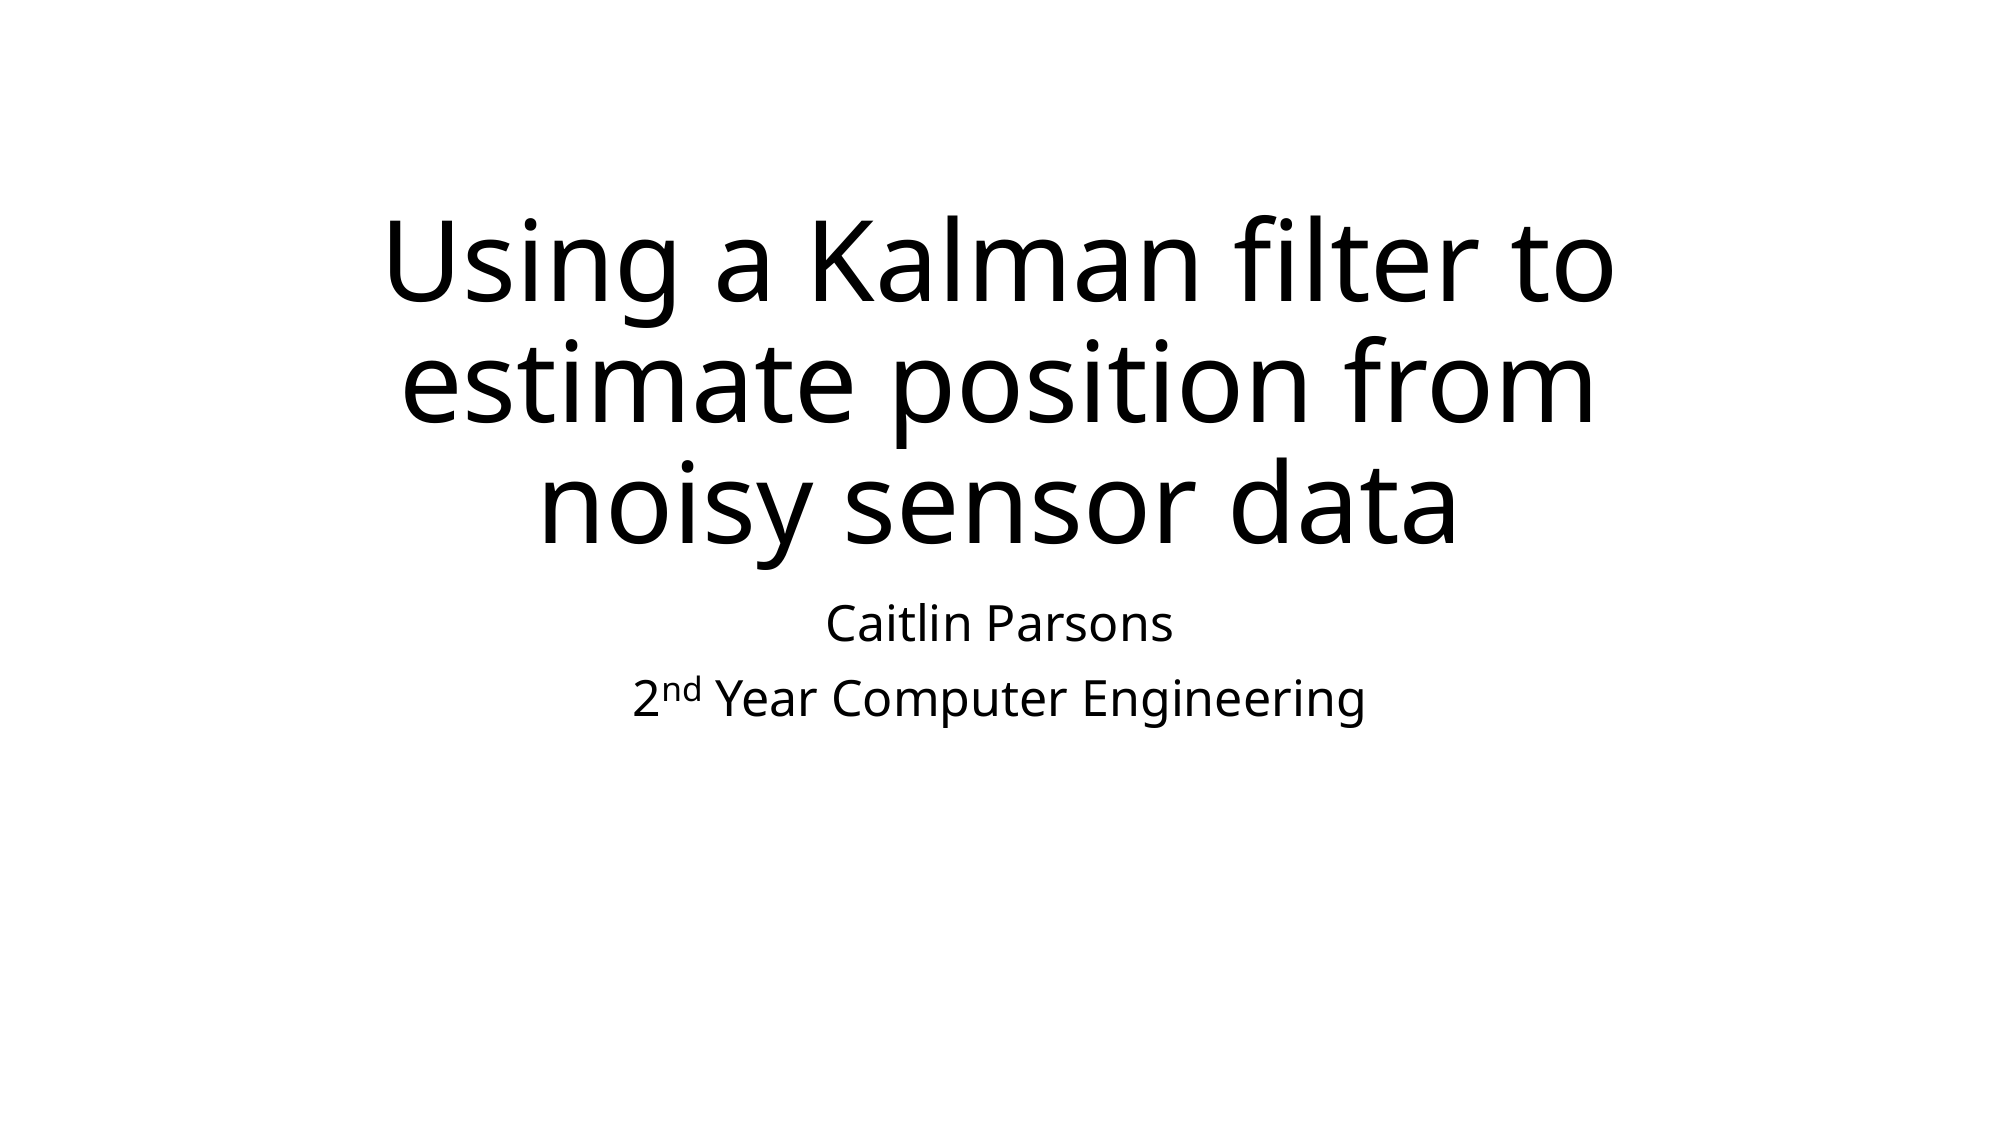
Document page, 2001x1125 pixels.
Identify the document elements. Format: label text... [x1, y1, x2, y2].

subtitle Caitlin Parsons 2nd Year Computer Engineering [249, 590, 1750, 863]
title Using a Kalman filter to estimate position from noisy sensor data [249, 184, 1750, 576]
